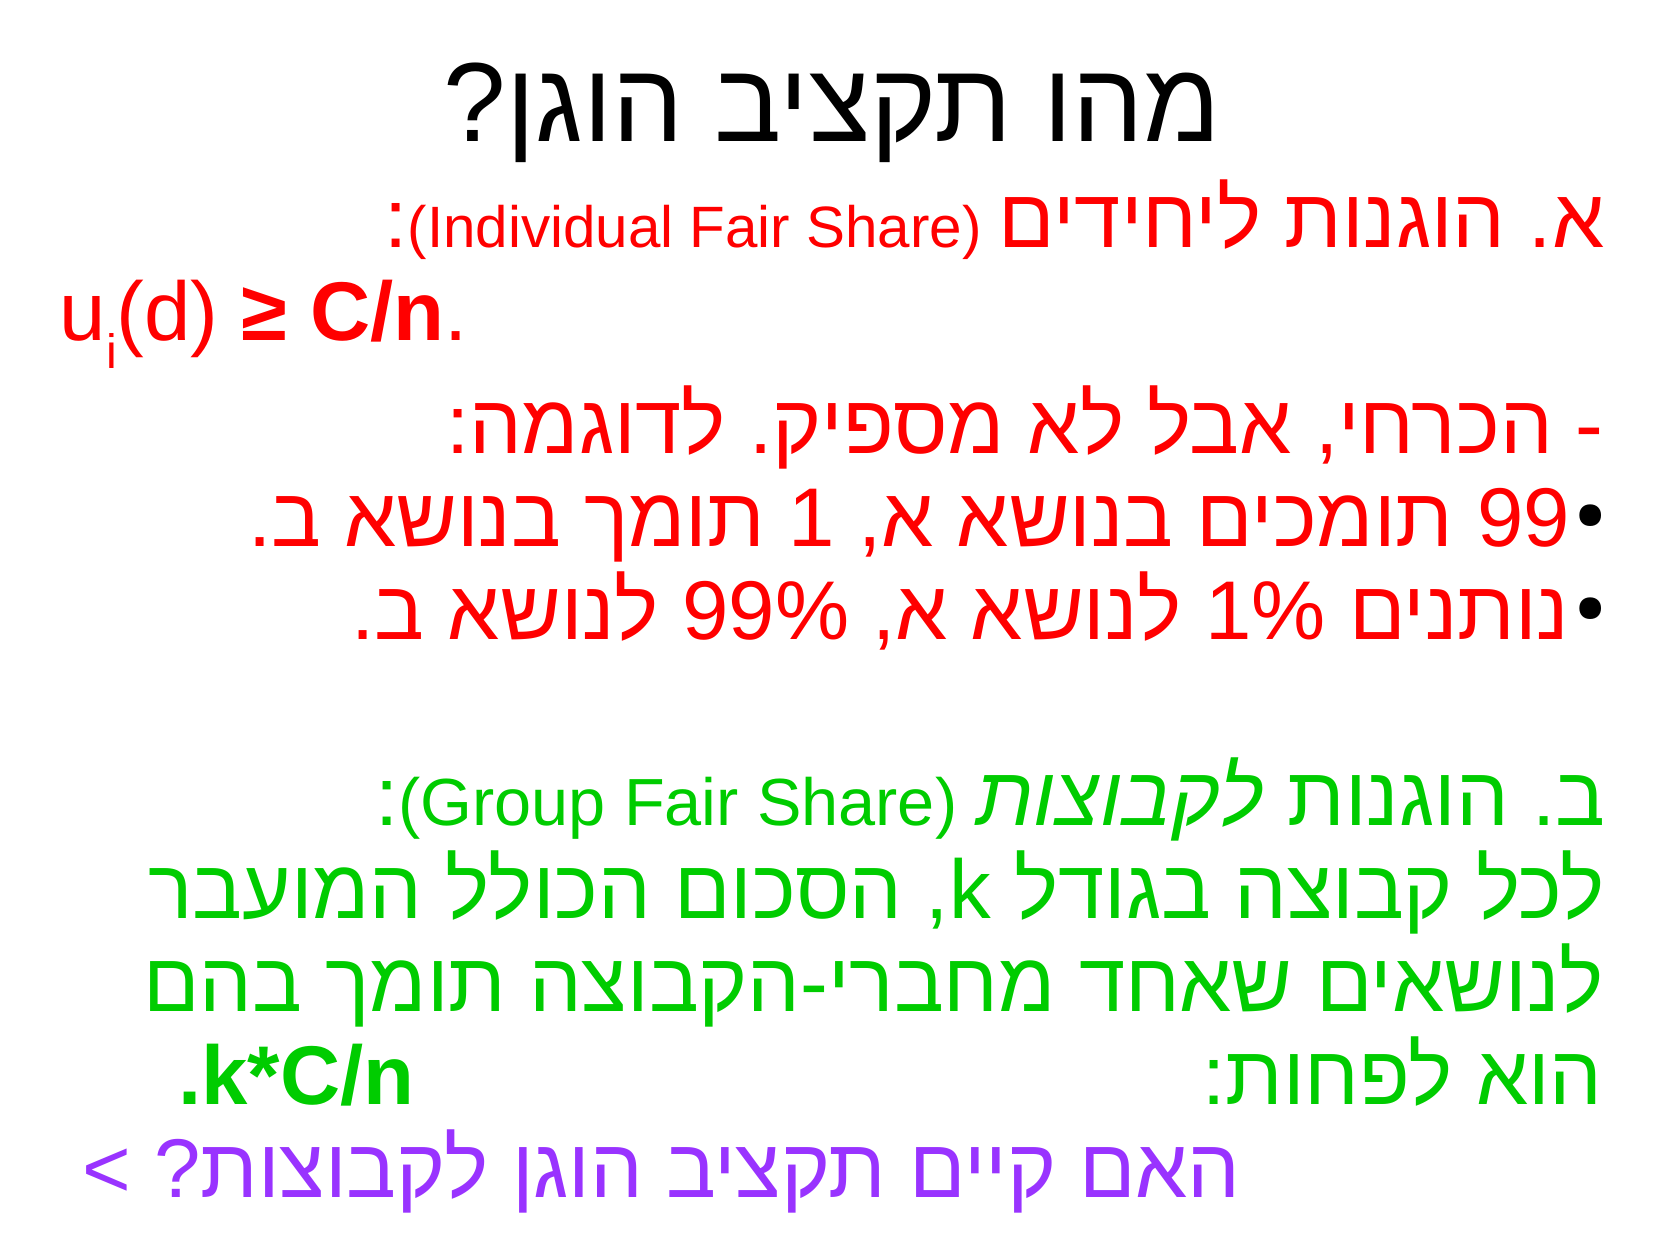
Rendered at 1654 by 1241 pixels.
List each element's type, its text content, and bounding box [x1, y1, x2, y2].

text_box א. הוגנות ליחידים (Individual Fair Share): ui(d) ≥ C/n. - הכרחי, אבל לא מספיק. לדוגמה: 99 תומכים בנושא א, 1 תומך בנושא ב. נותנים 1% לנושא א, 99% לנושא ב. ב. הוגנות לקבוצות (Group Fair Share): לכל קבוצה בגודל k, הסכום הכולל המועבר לנושאים שאחד מחברי-הקבוצה תומך בהם הוא לפחות: k*C/n. האם קיים תקציב הוגן לקבוצות? > [45, 165, 1621, 1223]
title מהו תקציב הוגן? [45, 0, 1621, 165]
